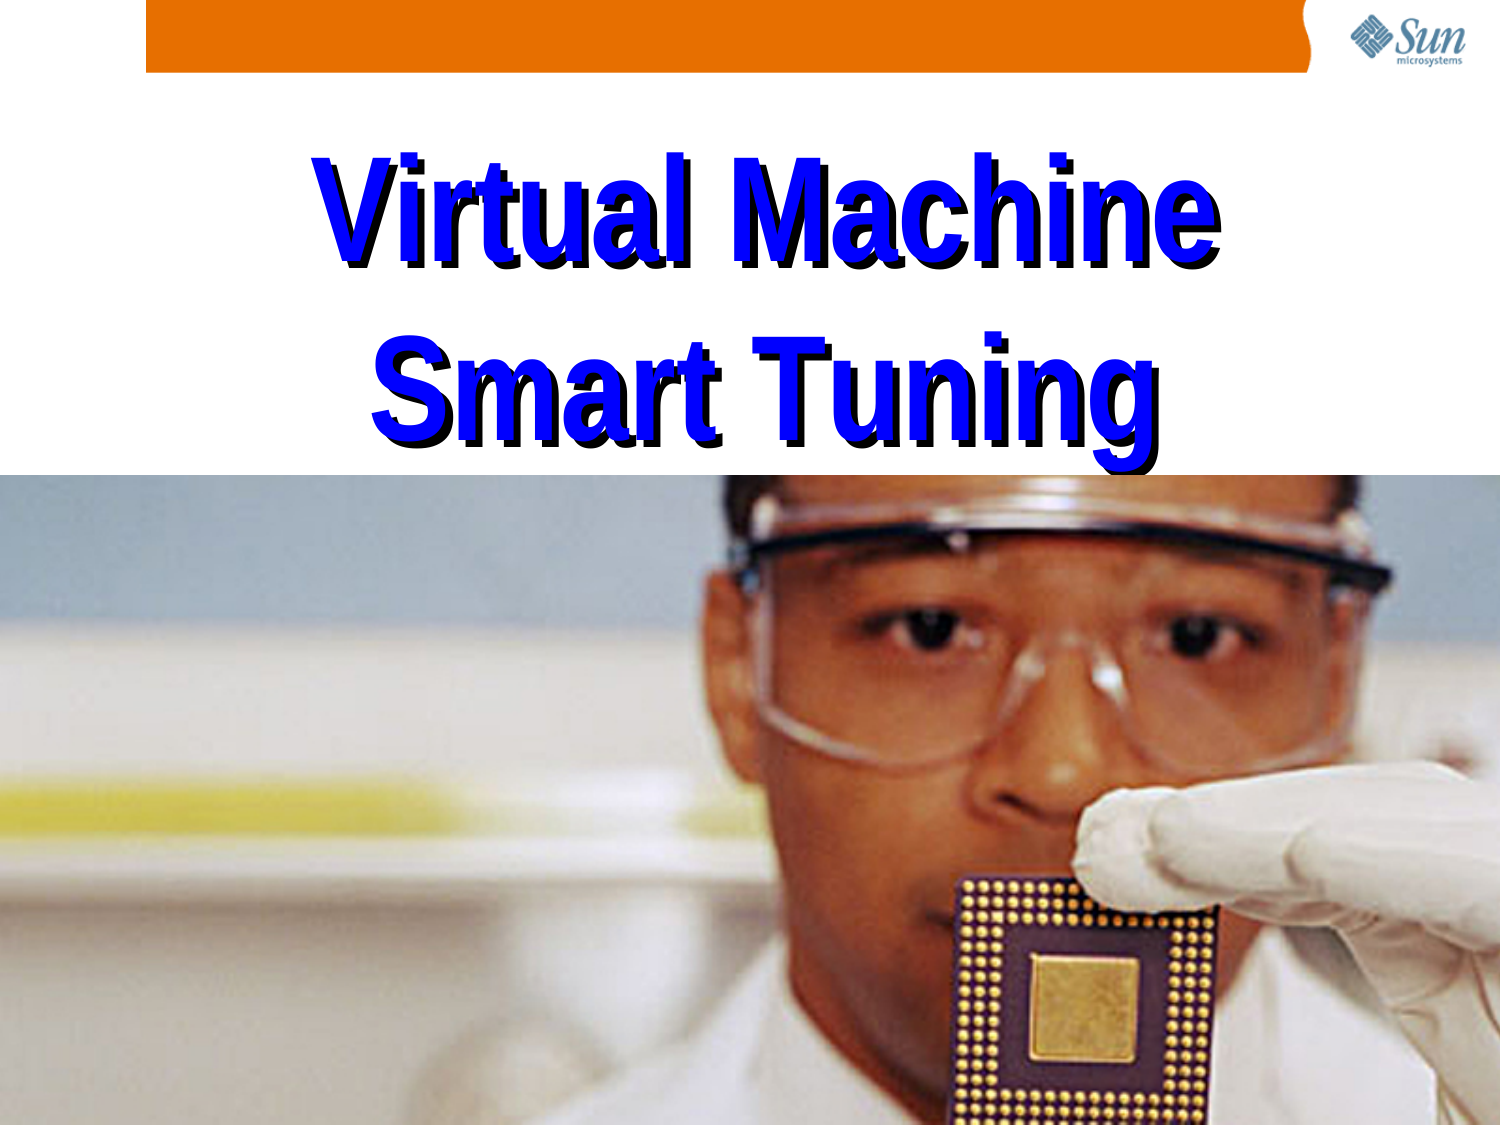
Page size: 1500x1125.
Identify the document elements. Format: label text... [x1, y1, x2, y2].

picture [146, 0, 1500, 75]
picture [0, 475, 1500, 1125]
text_box Virtual Machine Smart Tuning [223, 126, 1308, 475]
